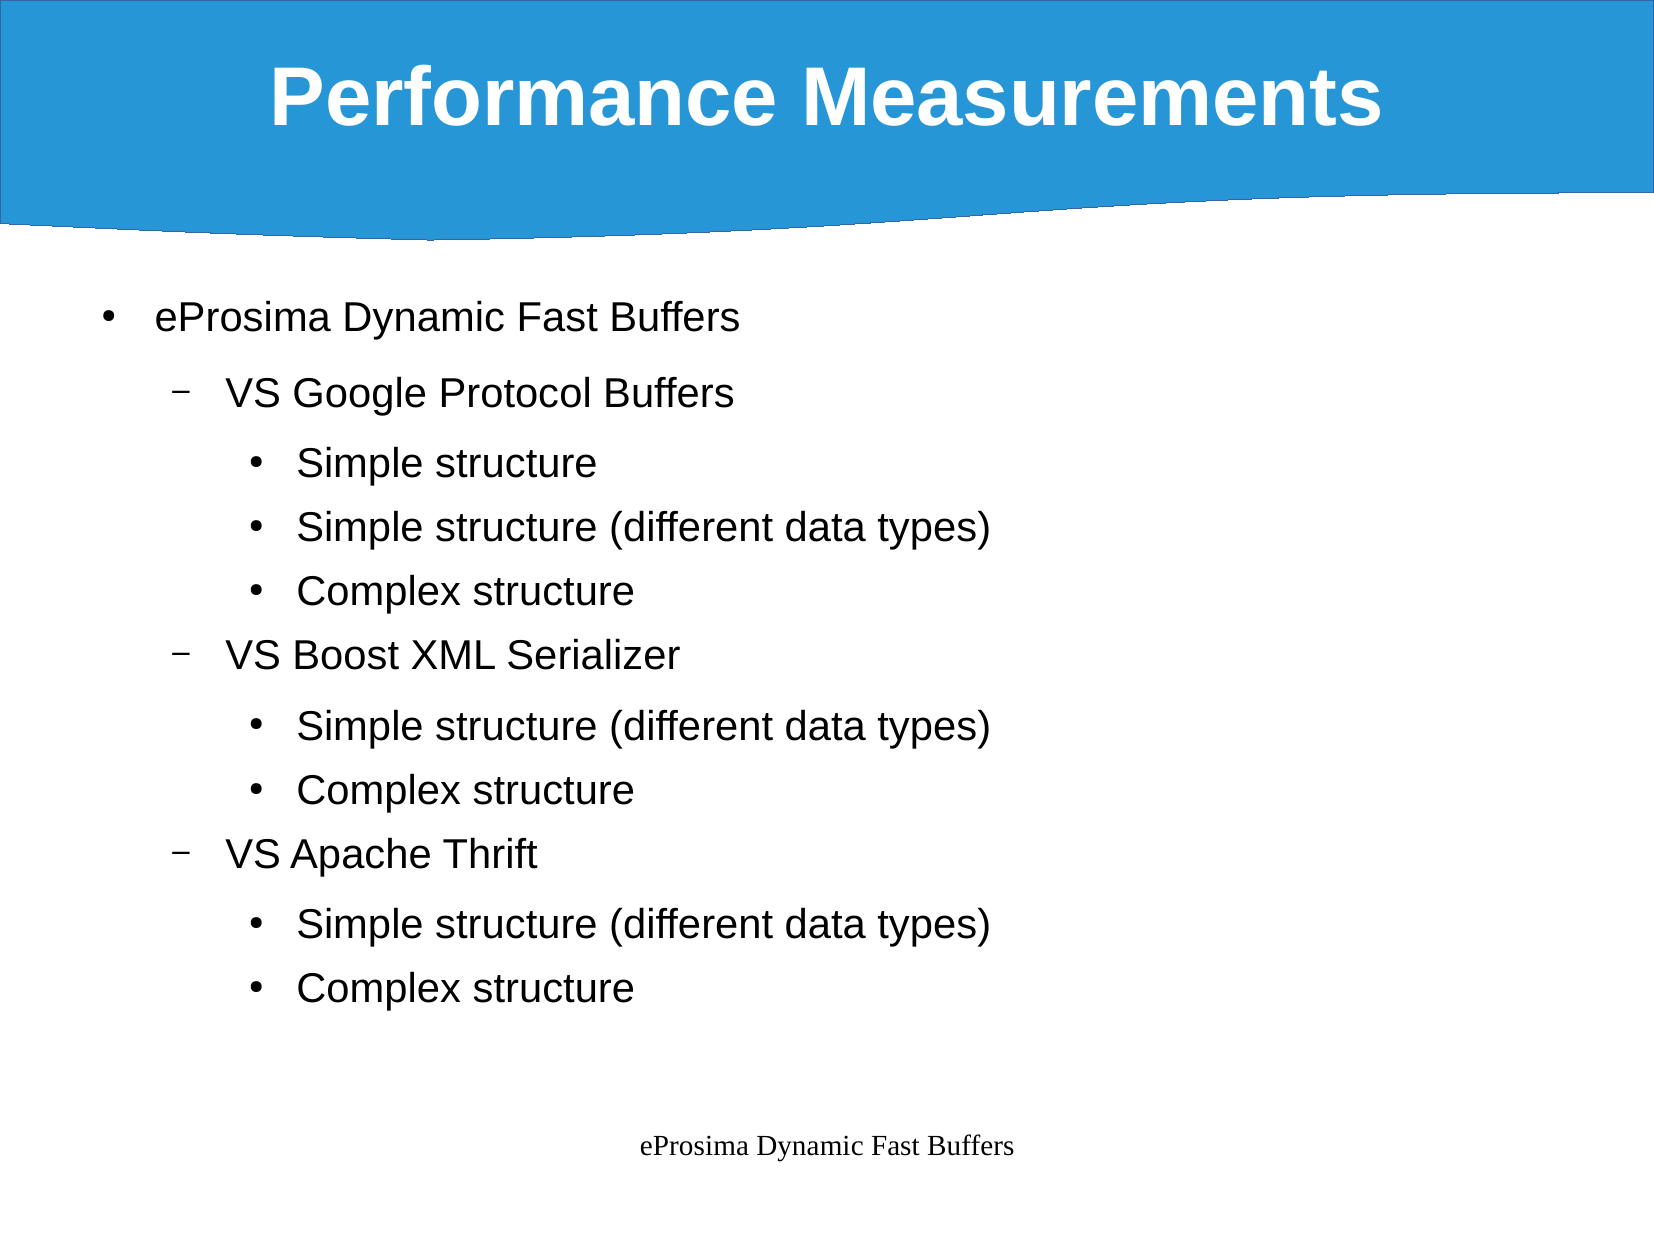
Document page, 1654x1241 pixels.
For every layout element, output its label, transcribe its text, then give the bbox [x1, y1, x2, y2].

text_box Performance Measurements [0, 0, 1654, 241]
list eProsima Dynamic Fast Buffers VS Google Protocol Buffers Simple structure Simple structure (different data types) Complex structure VS Boost XML Serializer Simple structure (different data types) Complex structure VS Apache Thrift Simple structure (different data types) Complex structure [83, 293, 1456, 1144]
